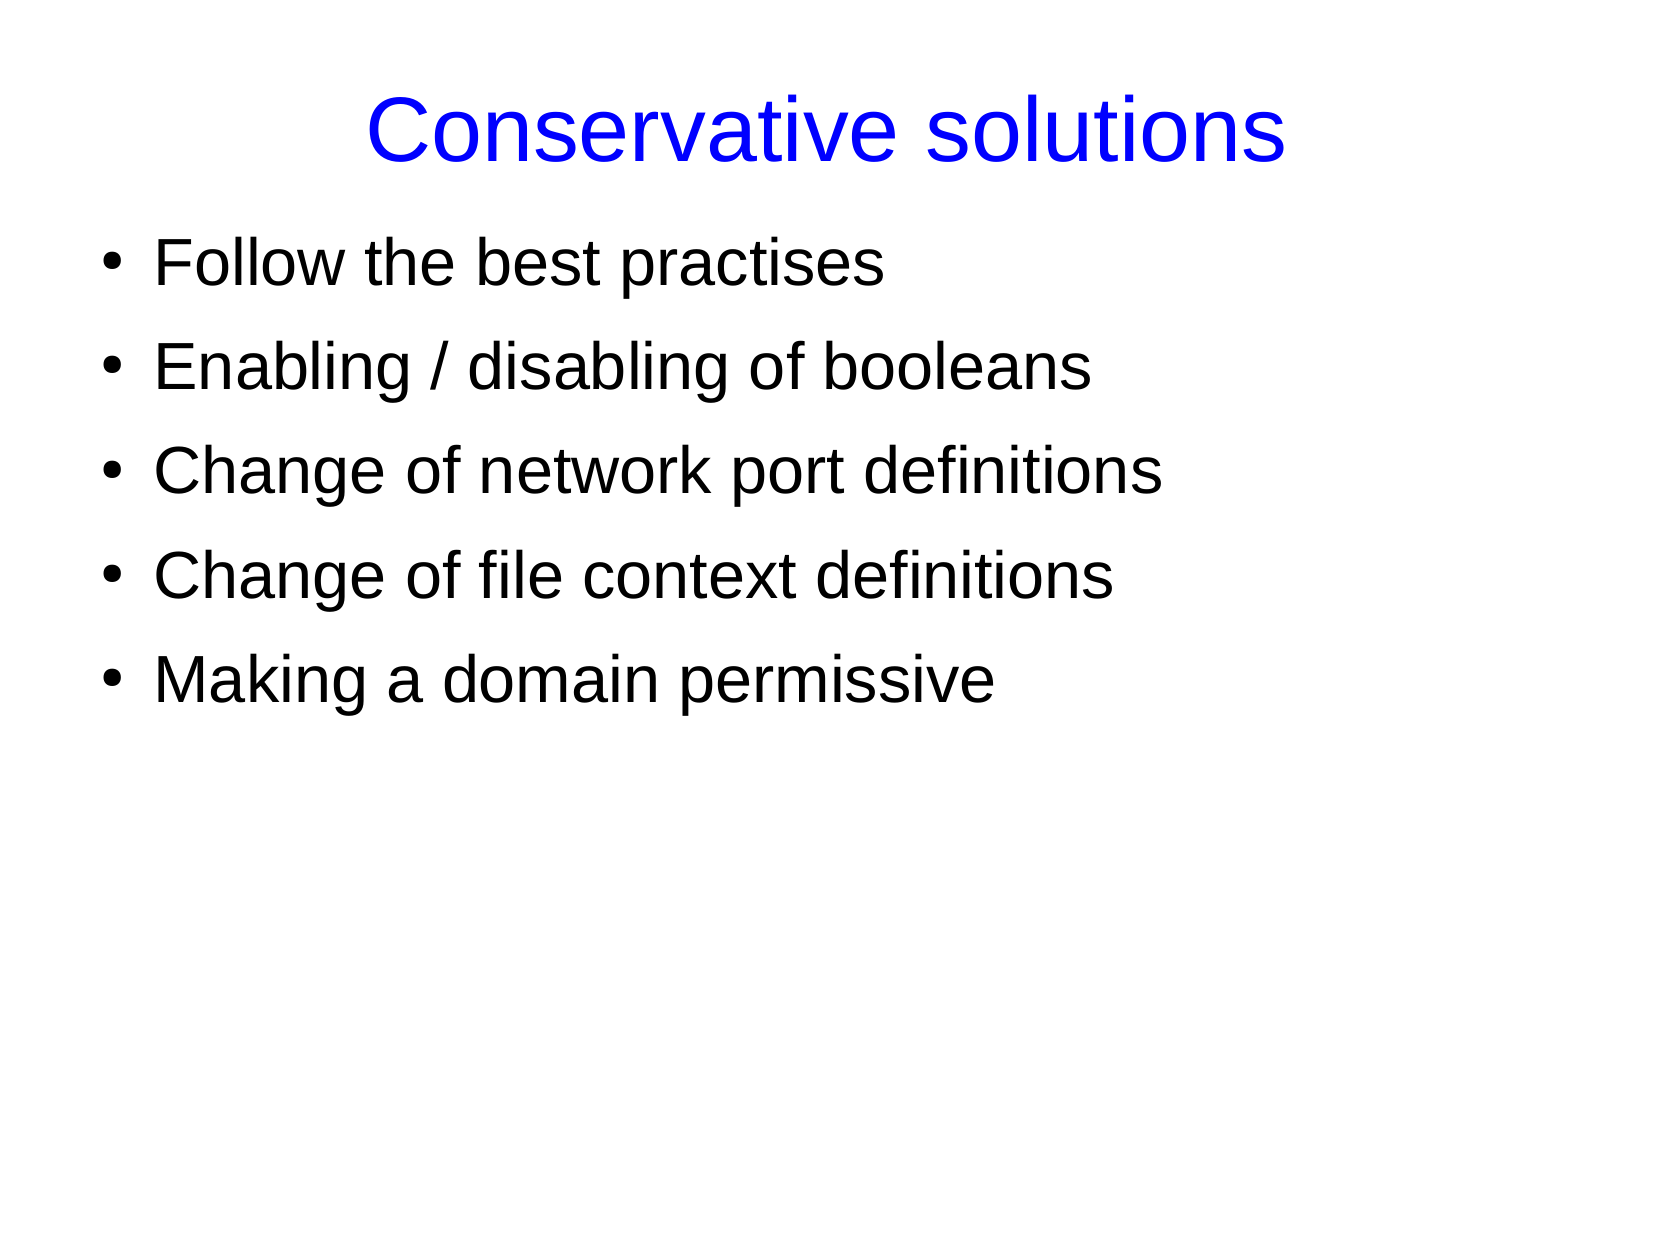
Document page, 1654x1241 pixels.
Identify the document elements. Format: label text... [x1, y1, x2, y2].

title Conservative solutions [82, 49, 1571, 211]
list Follow the best practises Enabling / disabling of booleans Change of network port definitions Change of file context definitions Making a domain permissive [82, 225, 1571, 1010]
